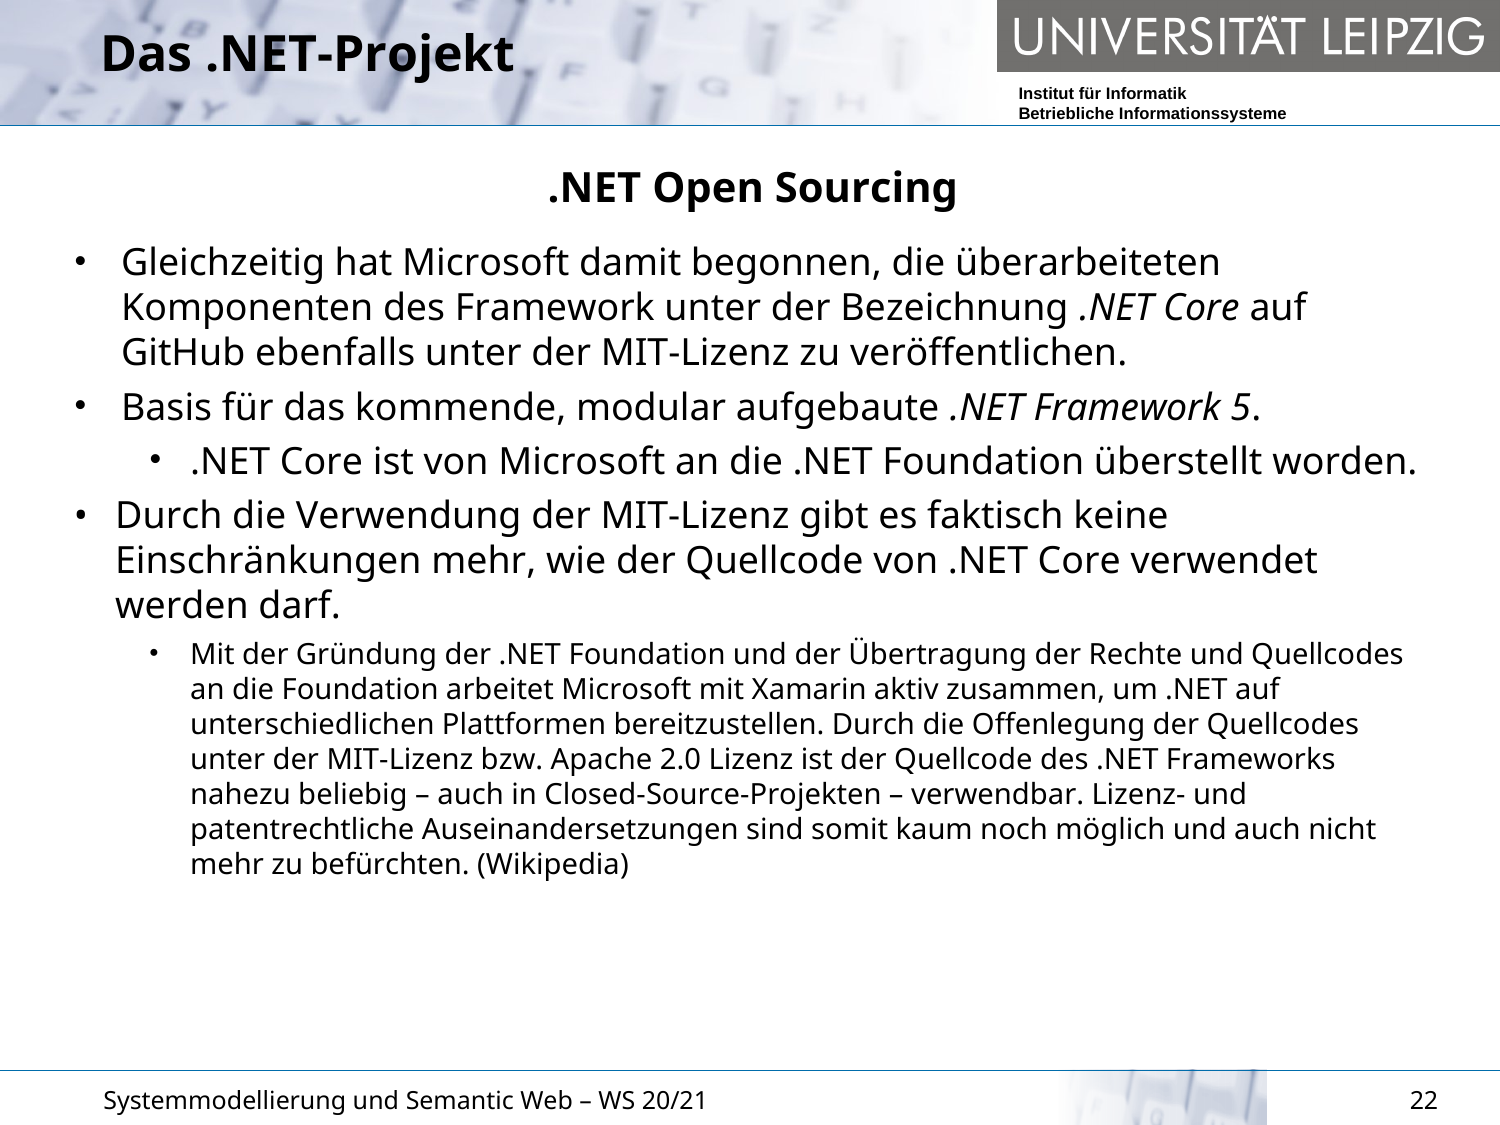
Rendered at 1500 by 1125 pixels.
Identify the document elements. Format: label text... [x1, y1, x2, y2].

picture [0, 0, 1500, 125]
text_box .NET Open Sourcing Gleichzeitig hat Microsoft damit begonnen, die überarbeiteten Komponenten des Framework unter der Bezeichnung .NET Core auf GitHub ebenfalls unter der MIT-Lizenz zu veröffentlichen. Basis für das kommende, modular aufgebaute .NET Framework 5. .NET Core ist von Microsoft an die .NET Foundation überstellt worden. Durch die Verwendung der MIT-Lizenz gibt es faktisch keine Einschränkungen mehr, wie der Quellcode von .NET Core verwendet werden darf. Mit der Gründung der .NET Foundation und der Übertragung der Rechte und Quellcodes an die Foundation arbeitet Microsoft mit Xamarin aktiv zusammen, um .NET auf unterschiedlichen Plattformen bereitzustellen. Durch die Offenlegung der Quellcodes unter der MIT-Lizenz bzw. Apache 2.0 Lizenz ist der Quellcode des .NET Frameworks nahezu beliebig – auch in Closed-Source-Projekten – verwendbar. Lizenz- und patentrechtliche Auseinandersetzungen sind somit kaum noch möglich und auch nicht mehr zu befürchten. (Wikipedia) [59, 153, 1447, 888]
picture [1057, 1071, 1267, 1125]
text_box Das .NET-Projekt [85, 13, 531, 90]
